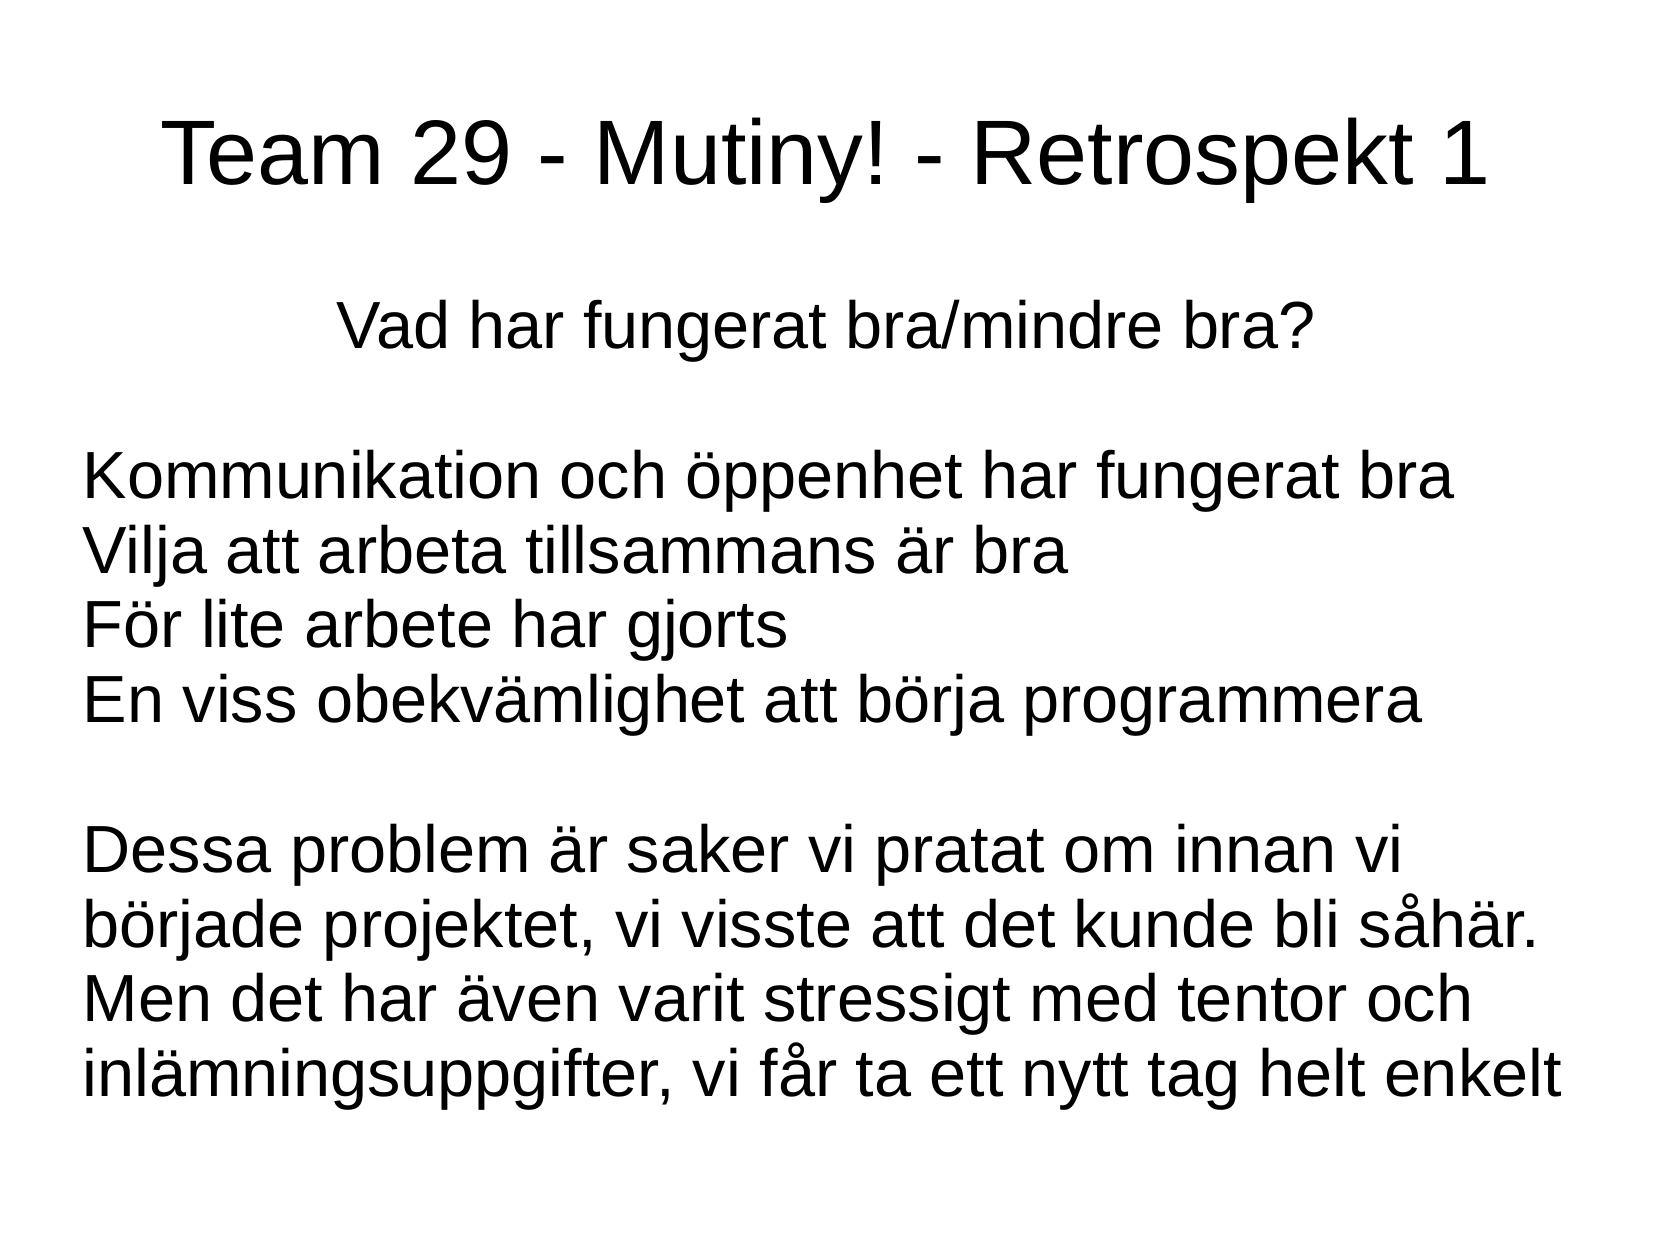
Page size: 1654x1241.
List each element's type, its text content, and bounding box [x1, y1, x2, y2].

subtitle Vad har fungerat bra/mindre bra? Kommunikation och öppenhet har fungerat bra Vilja att arbeta tillsammans är bra För lite arbete har gjorts En viss obekvämlighet att börja programmera Dessa problem är saker vi pratat om innan vi började projektet, vi visste att det kunde bli såhär. Men det har även varit stressigt med tentor och inlämningsuppgifter, vi får ta ett nytt tag helt enkelt [82, 288, 1571, 1111]
title Team 29 - Mutiny! - Retrospekt 1 [82, 49, 1571, 257]
